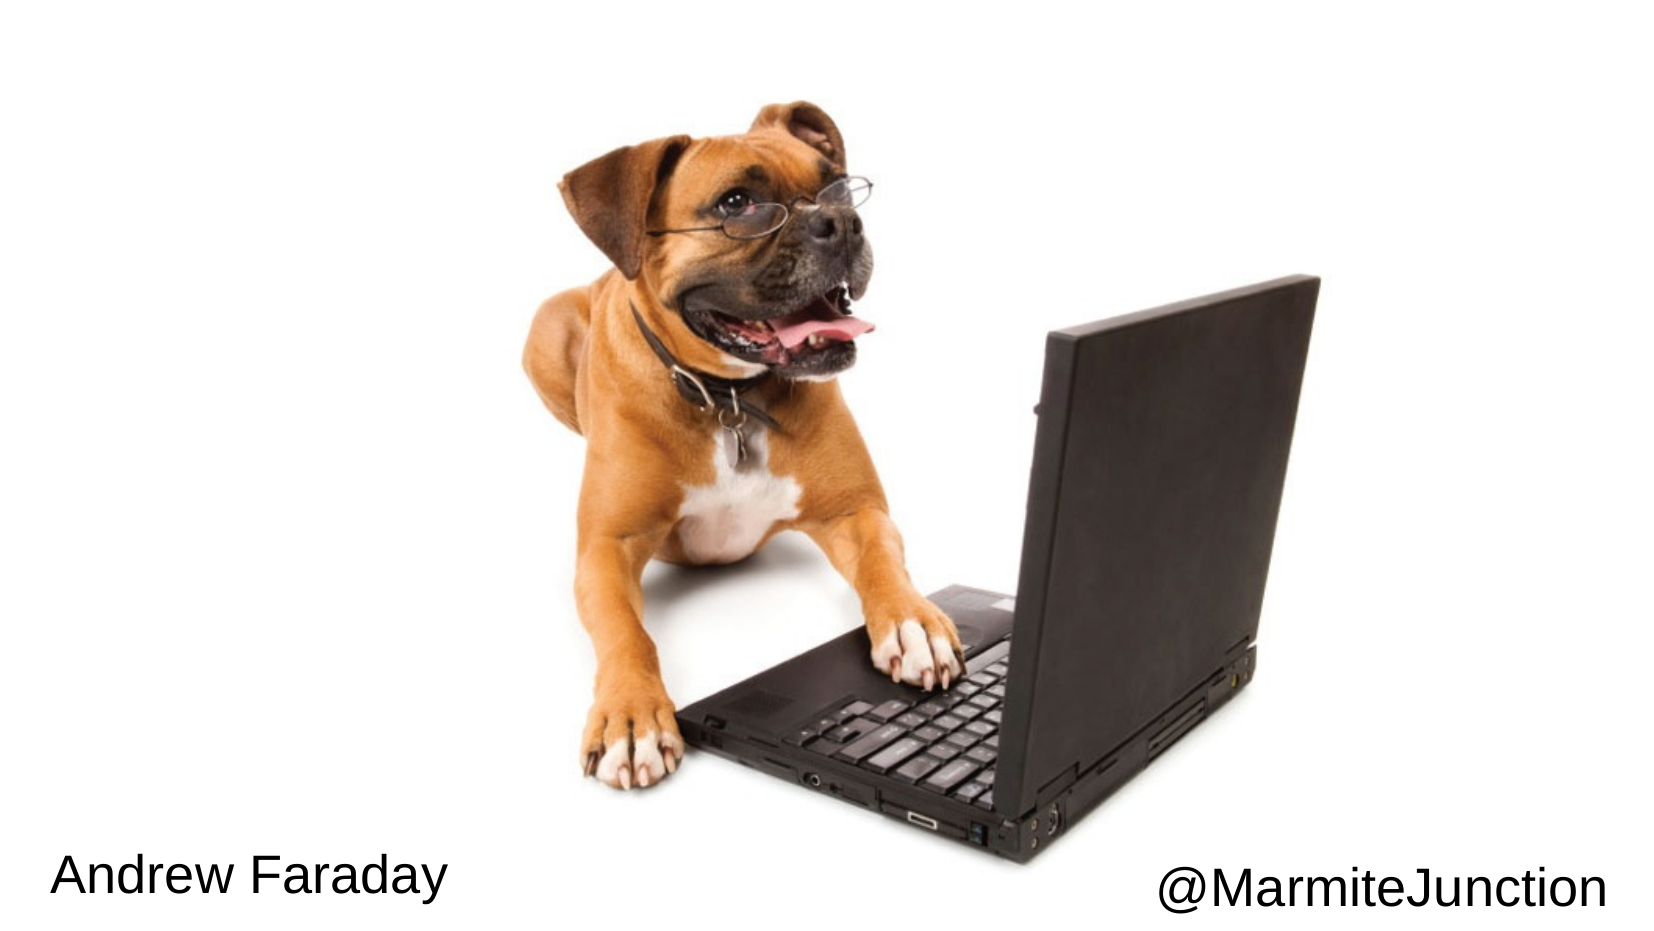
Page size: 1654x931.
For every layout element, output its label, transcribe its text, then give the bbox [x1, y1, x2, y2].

text_box @MarmiteJunction [1080, 850, 1625, 926]
text_box Andrew Faraday [35, 837, 579, 913]
picture [319, 49, 1335, 881]
